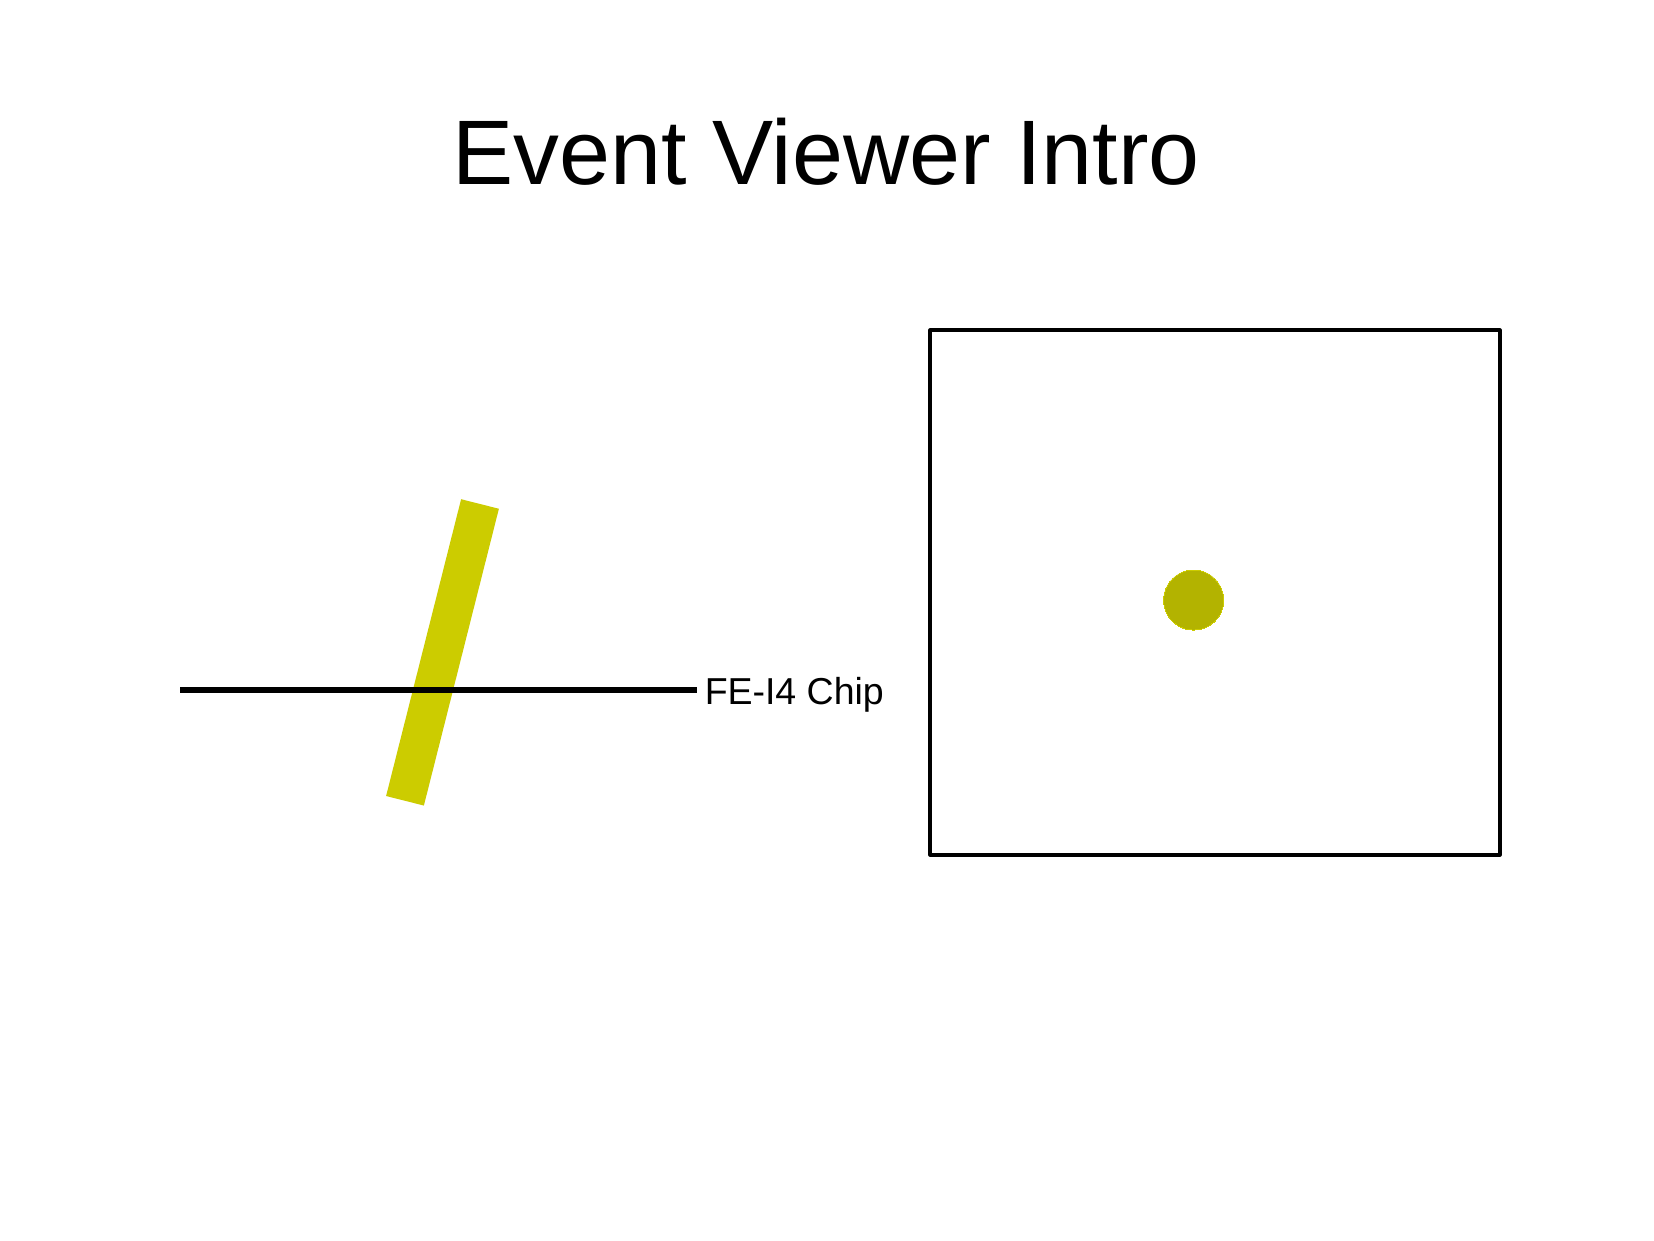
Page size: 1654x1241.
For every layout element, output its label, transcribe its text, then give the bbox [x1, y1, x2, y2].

text_box FE-I4 Chip [690, 663, 899, 721]
text_box [930, 330, 1501, 856]
title Event Viewer Intro [82, 49, 1571, 257]
